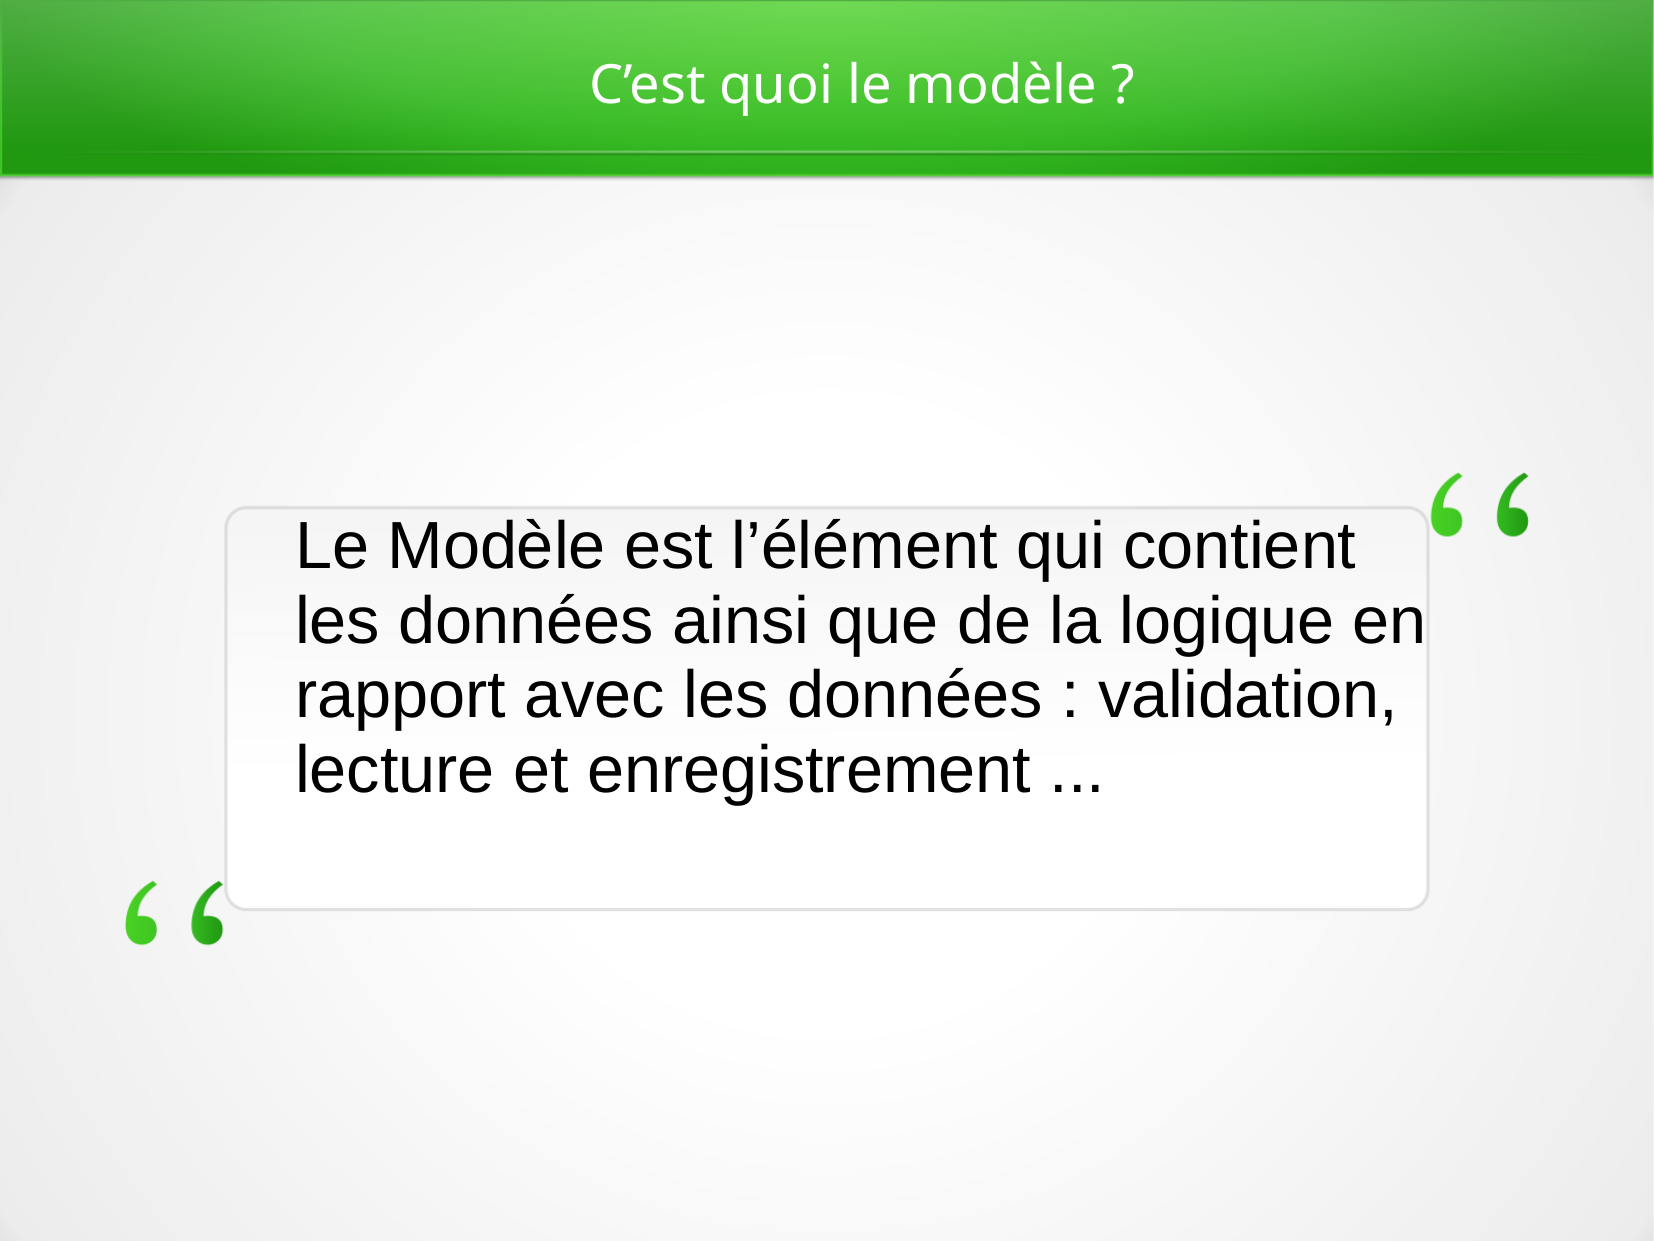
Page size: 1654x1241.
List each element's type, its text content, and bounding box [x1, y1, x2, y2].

picture [0, 0, 1654, 1241]
list Le Modèle est l’élément qui contient les données ainsi que de la logique en rapport avec les données : validation, lecture et enregistrement ... [224, 507, 1430, 910]
title C’est quoi le modèle ? [82, 11, 1571, 154]
